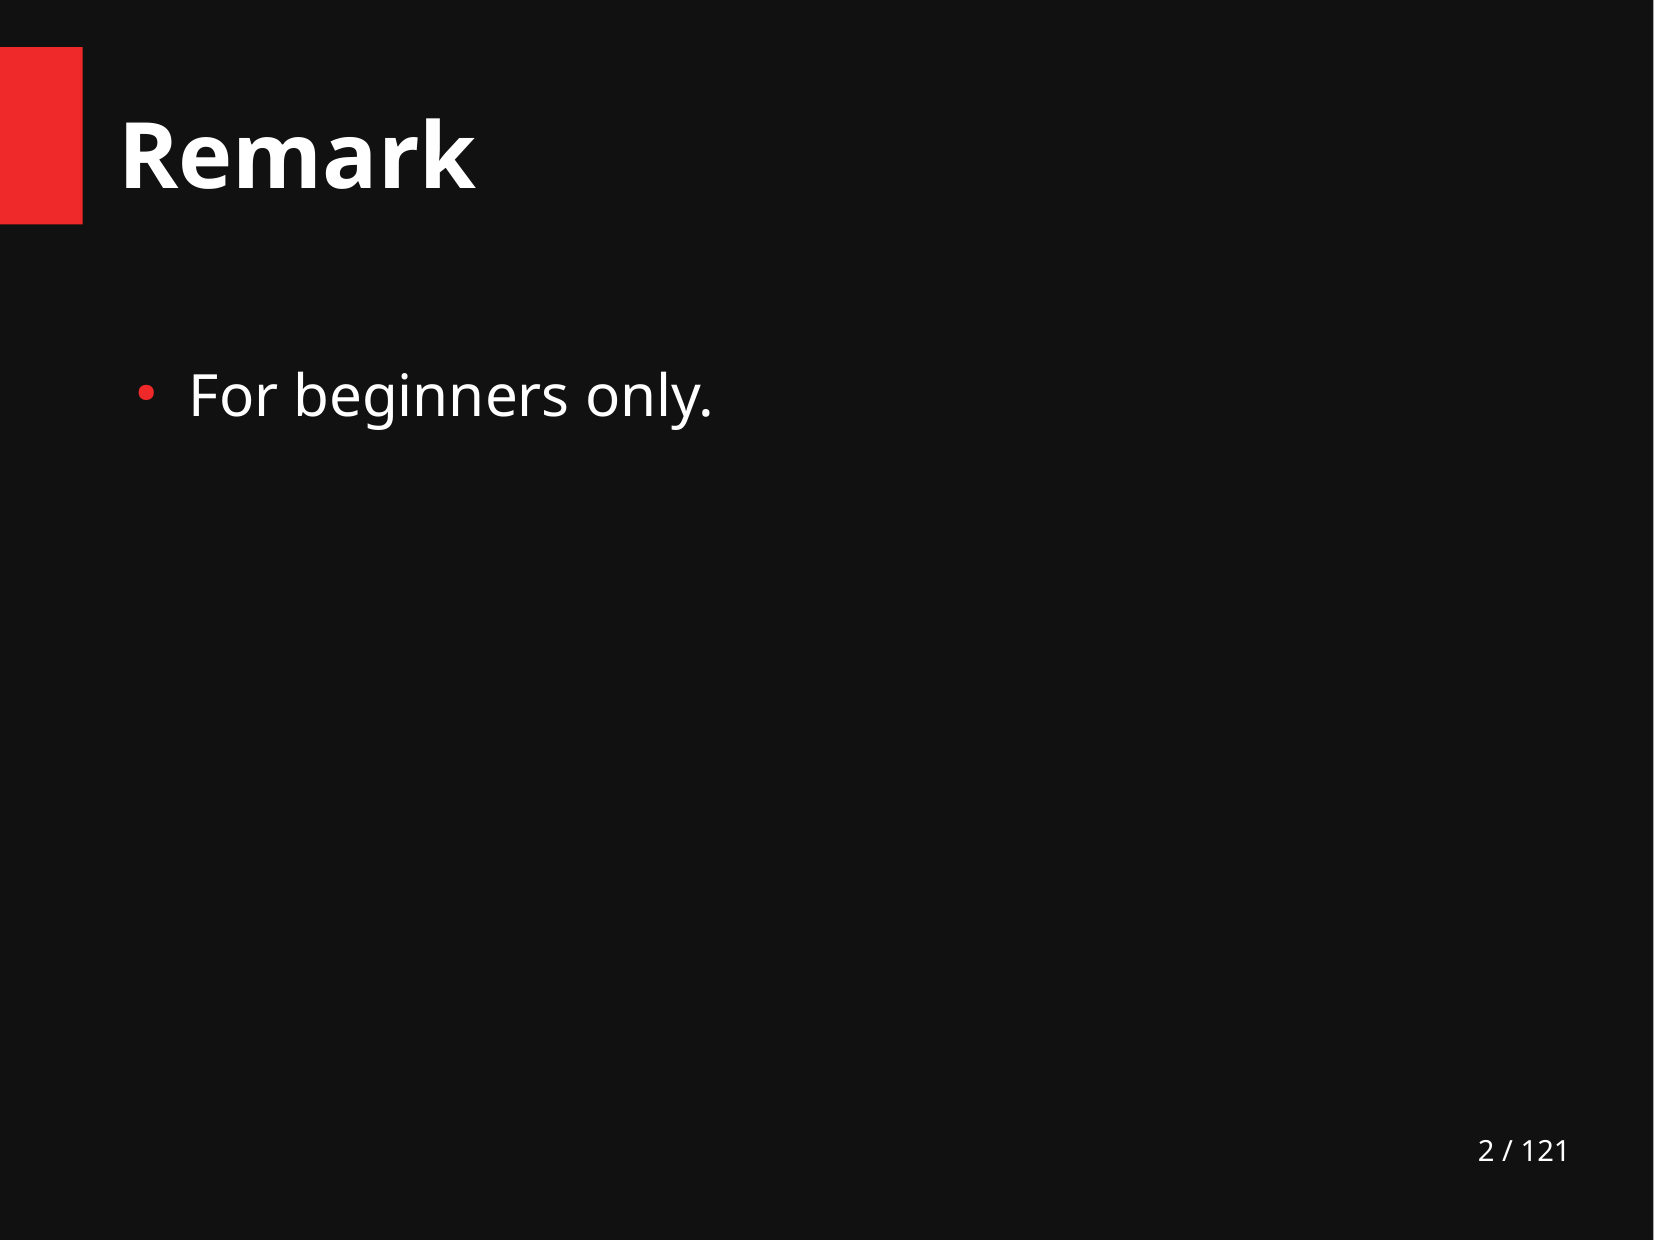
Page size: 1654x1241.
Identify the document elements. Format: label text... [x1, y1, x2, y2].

title Remark [118, 49, 1571, 257]
list For beginners only. [118, 354, 1536, 1074]
